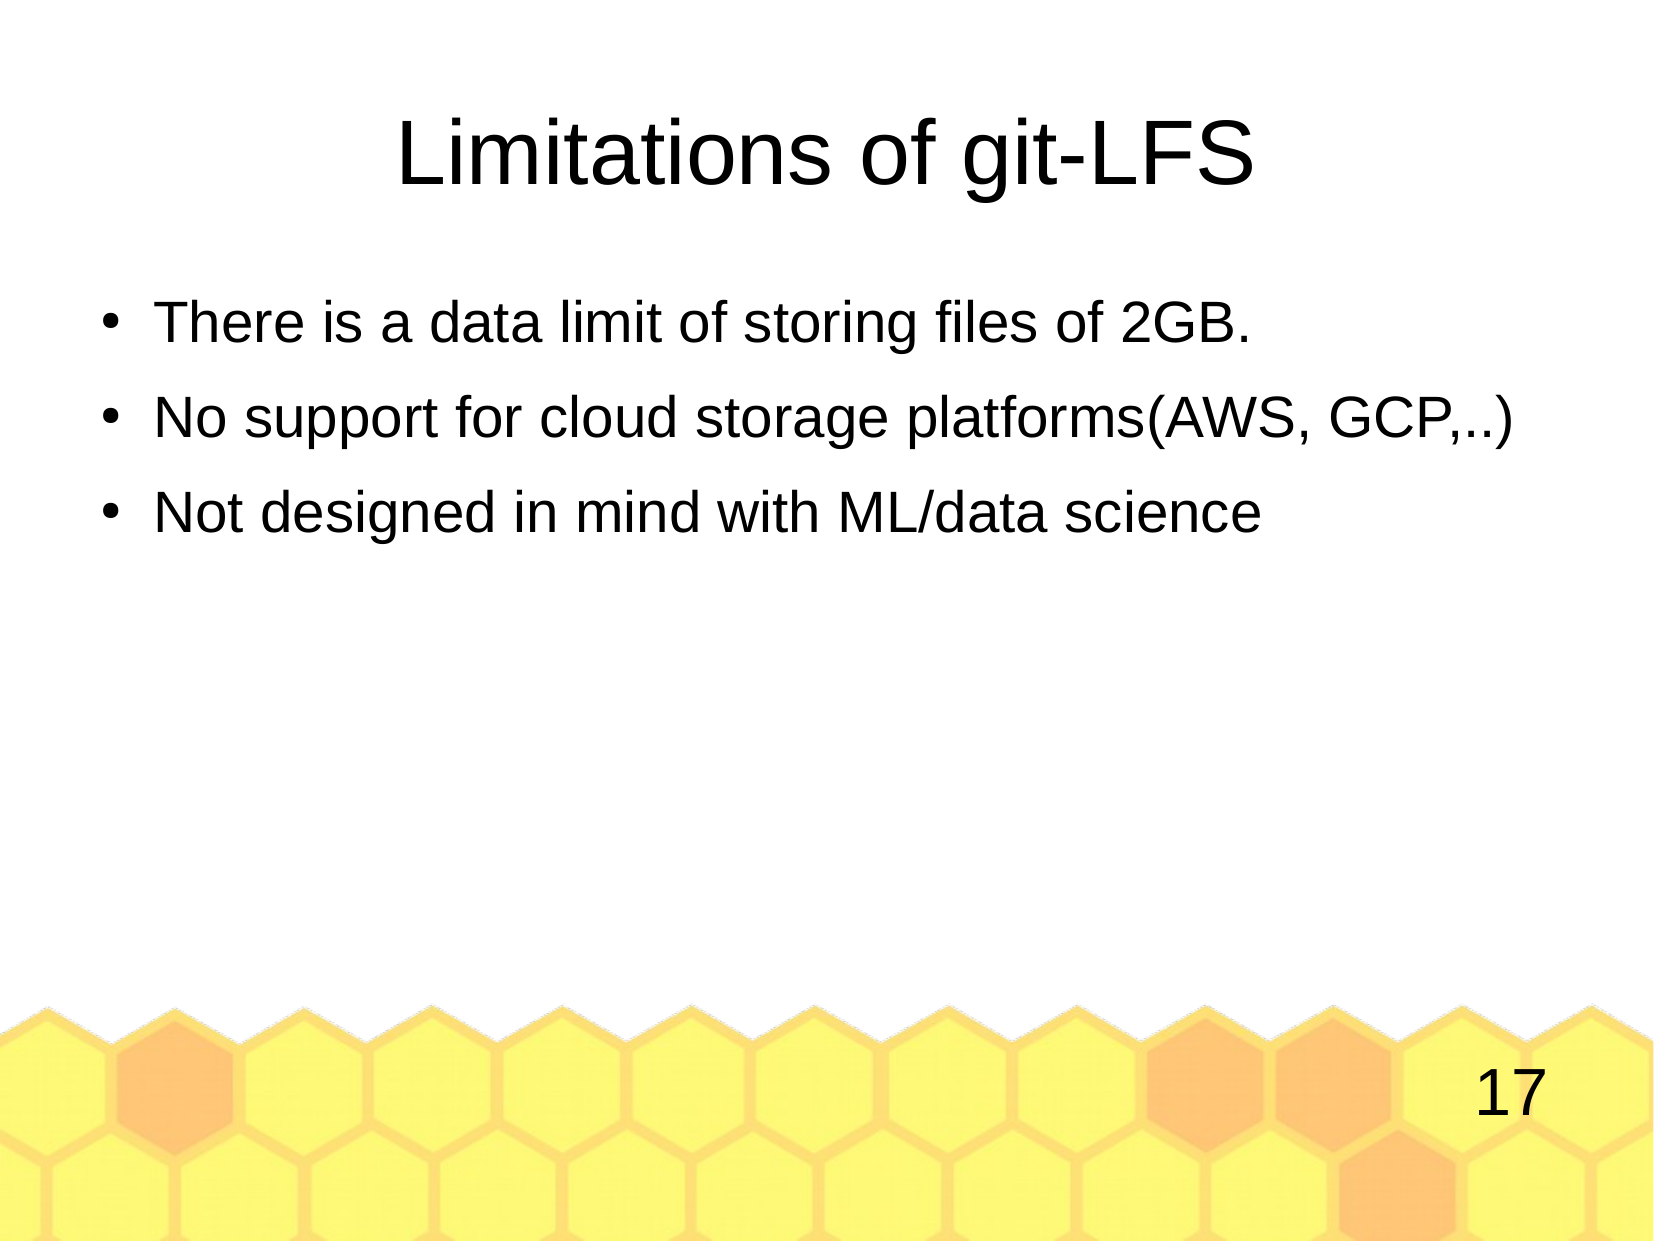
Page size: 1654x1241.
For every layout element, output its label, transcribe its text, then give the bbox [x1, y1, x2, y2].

title Limitations of git-LFS [82, 49, 1571, 257]
picture [0, 1001, 1654, 1241]
text_box 17 [1417, 1003, 1607, 1182]
list There is a data limit of storing files of 2GB. No support for cloud storage platforms(AWS, GCP,..) Not designed in mind with ML/data science [82, 290, 1571, 1010]
